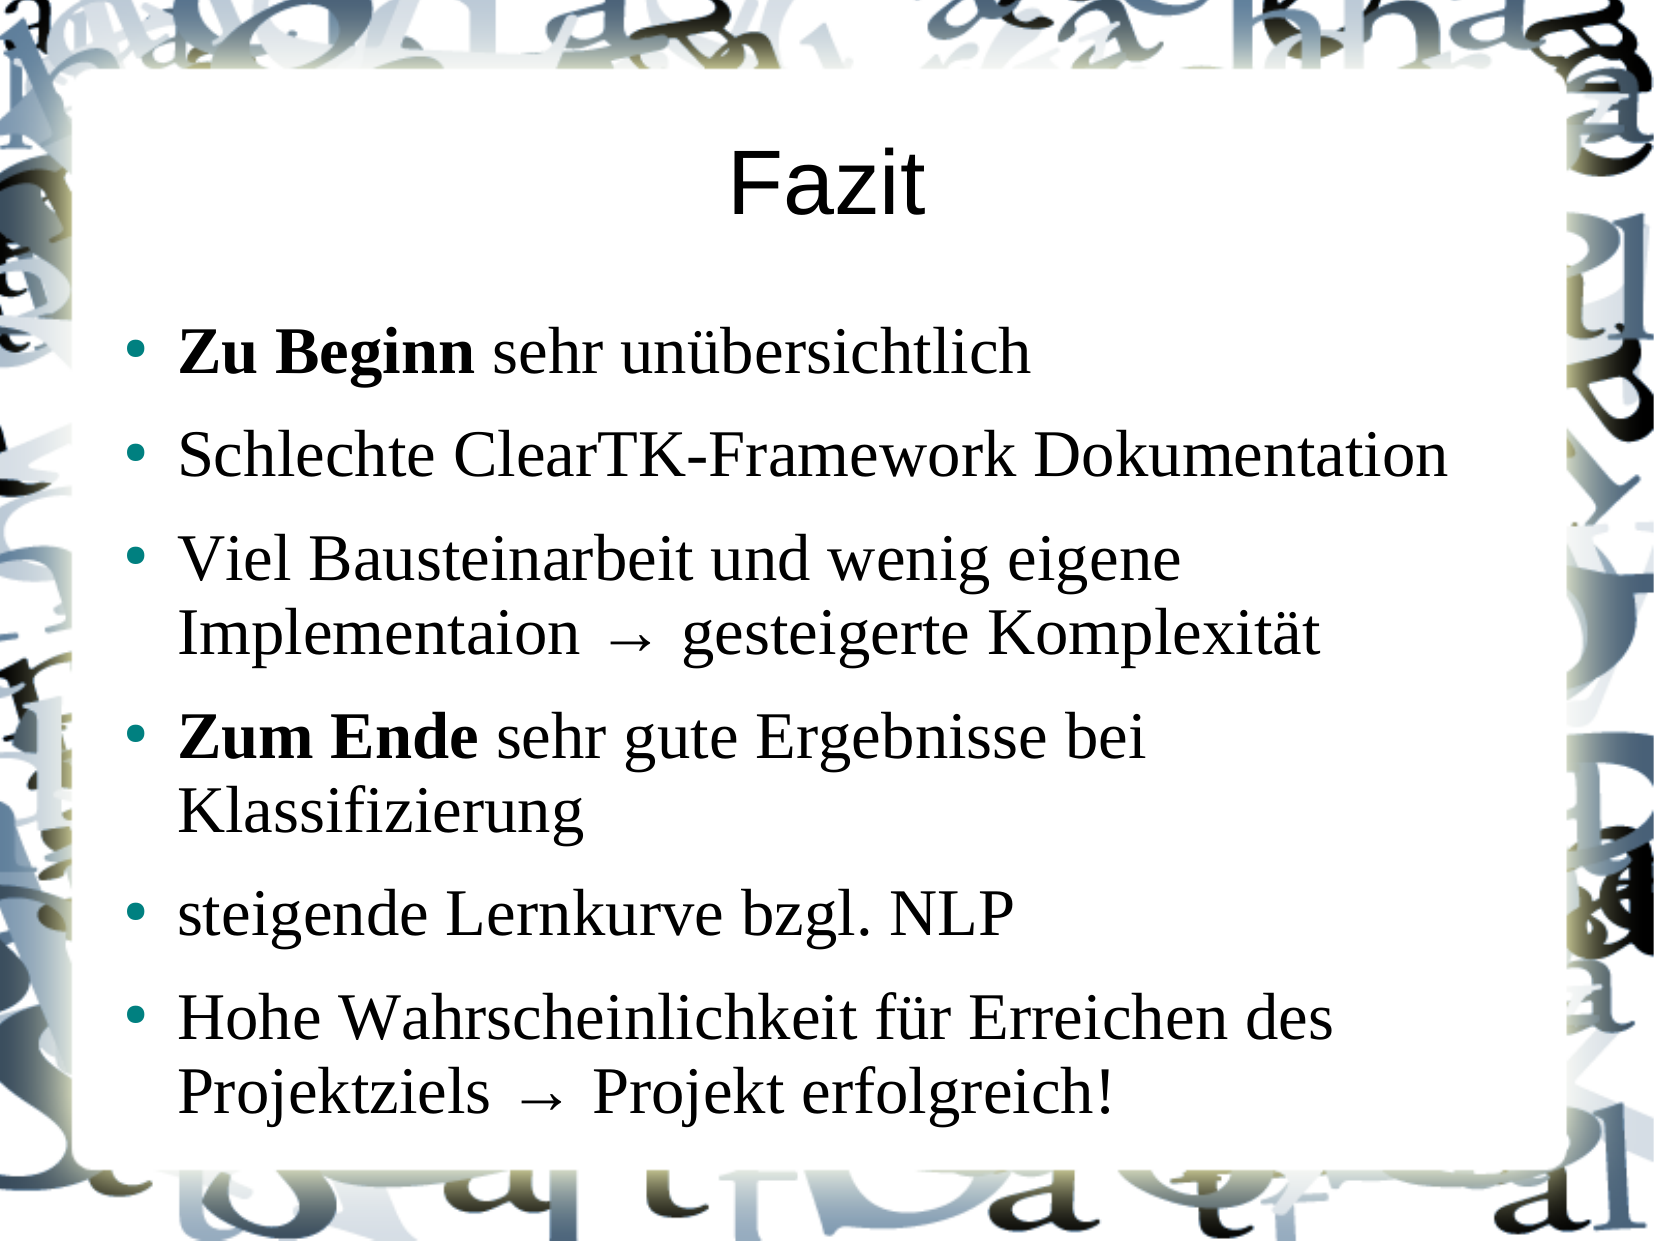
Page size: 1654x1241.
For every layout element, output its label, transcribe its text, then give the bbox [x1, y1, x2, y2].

picture [0, 0, 1654, 1241]
title Fazit [82, 78, 1571, 287]
list Zu Beginn sehr unübersichtlich Schlechte ClearTK-Framework Dokumentation Viel Bausteinarbeit und wenig eigene Implementaion → gesteigerte Komplexität Zum Ende sehr gute Ergebnisse bei Klassifizierung steigende Lernkurve bzgl. NLP Hohe Wahrscheinlichkeit für Erreichen des Projektziels → Projekt erfolgreich! [106, 313, 1530, 1129]
